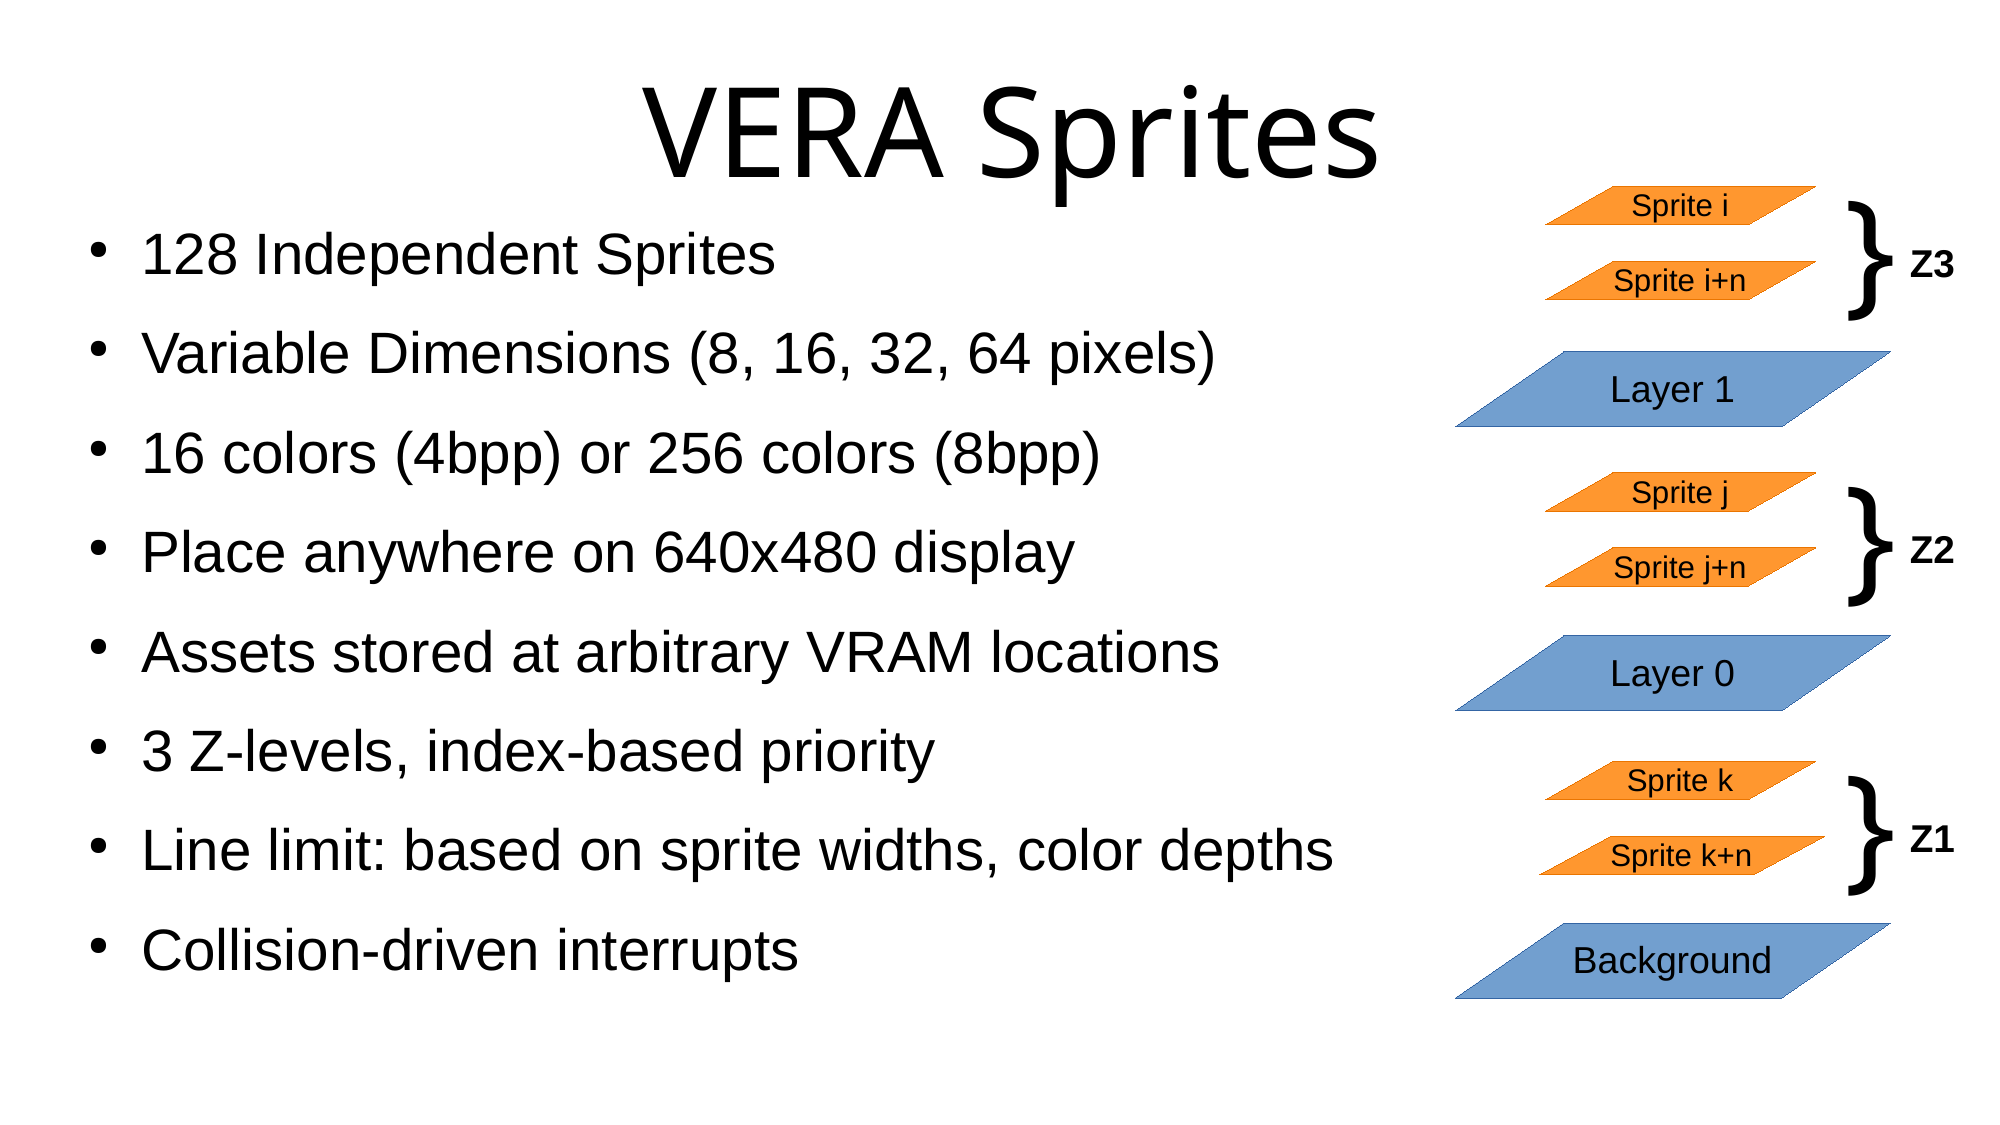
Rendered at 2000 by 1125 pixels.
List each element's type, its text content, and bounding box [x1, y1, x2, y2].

text_box Sprite i+n [1545, 261, 1816, 300]
title VERA Sprites [510, 59, 1516, 215]
text_box Layer 1 [1455, 351, 1891, 427]
text_box } Z2 [1830, 431, 1964, 607]
text_box Background [1455, 923, 1891, 999]
text_box } Z1 [1830, 720, 1964, 896]
text_box Sprite k [1545, 761, 1816, 800]
text_box } Z3 [1830, 145, 1964, 321]
text_box Sprite i [1545, 186, 1816, 225]
text_box Layer 0 [1455, 635, 1891, 711]
text_box Sprite j+n [1545, 547, 1816, 587]
text_box Sprite k+n [1539, 836, 1825, 875]
list 128 Independent Sprites Variable Dimensions (8, 16, 32, 64 pixels) 16 colors (4bpp) or 256 colors (8bpp) Place anywhere on 640x480 display Assets stored at arbitrary VRAM locations 3 Z-levels, index-based priority Line limit: based on sprite widths, color depths Collision-driven interrupts [55, 208, 1963, 1063]
text_box Sprite j [1545, 472, 1816, 512]
